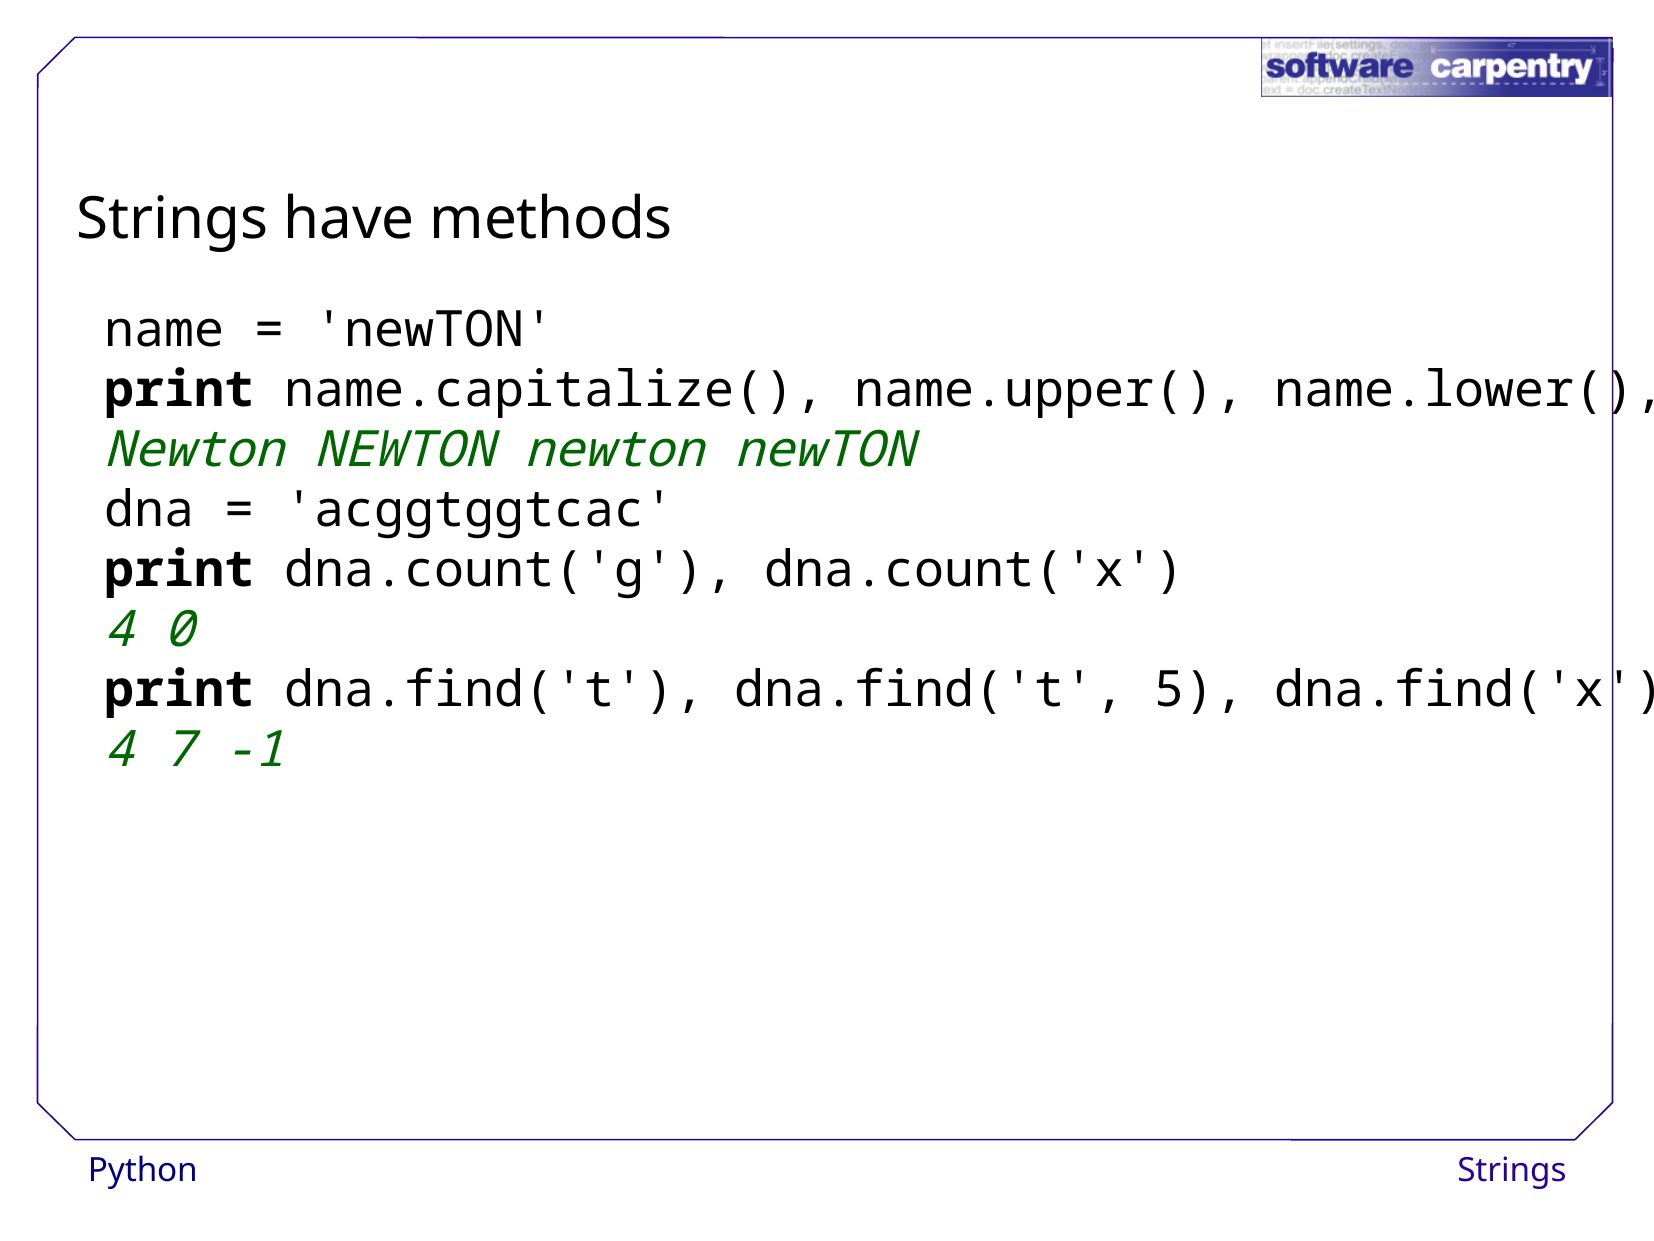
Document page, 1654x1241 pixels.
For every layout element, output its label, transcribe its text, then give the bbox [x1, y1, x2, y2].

text_box Strings have methods [61, 138, 838, 259]
picture [1261, 39, 1613, 97]
text_box name = 'newTON' print name.capitalize(), name.upper(), name.lower(), name Newton NEWTON newton newTON dna = 'acggtggtcac' print dna.count('g'), dna.count('x') 4 0 print dna.find('t'), dna.find('t', 5), dna.find('x') 4 7 -1 [89, 289, 1593, 923]
